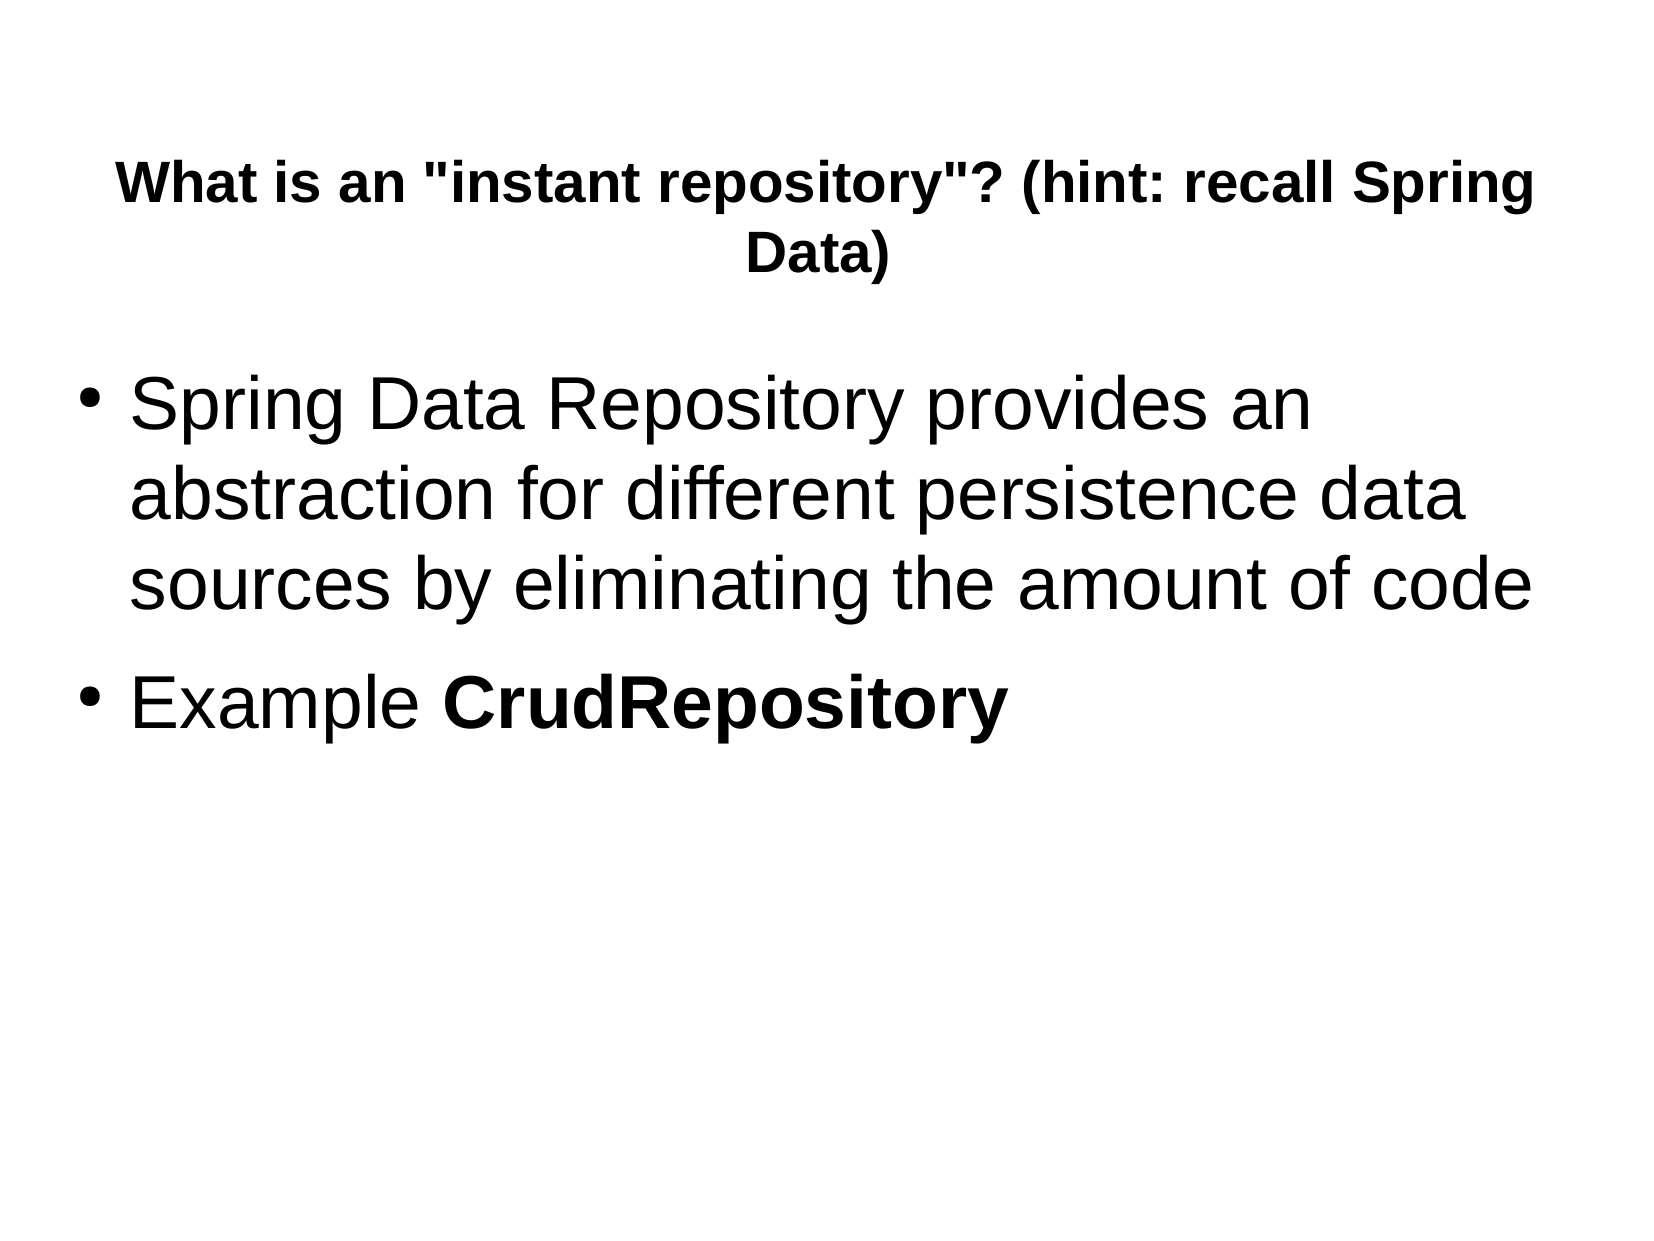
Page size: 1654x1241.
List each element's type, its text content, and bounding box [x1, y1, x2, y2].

title What is an "instant repository"? (hint: recall Spring Data) [82, 70, 1571, 358]
list Spring Data Repository provides an abstraction for different persistence data sources by eliminating the amount of code Example CrudRepository [58, 354, 1548, 1094]
